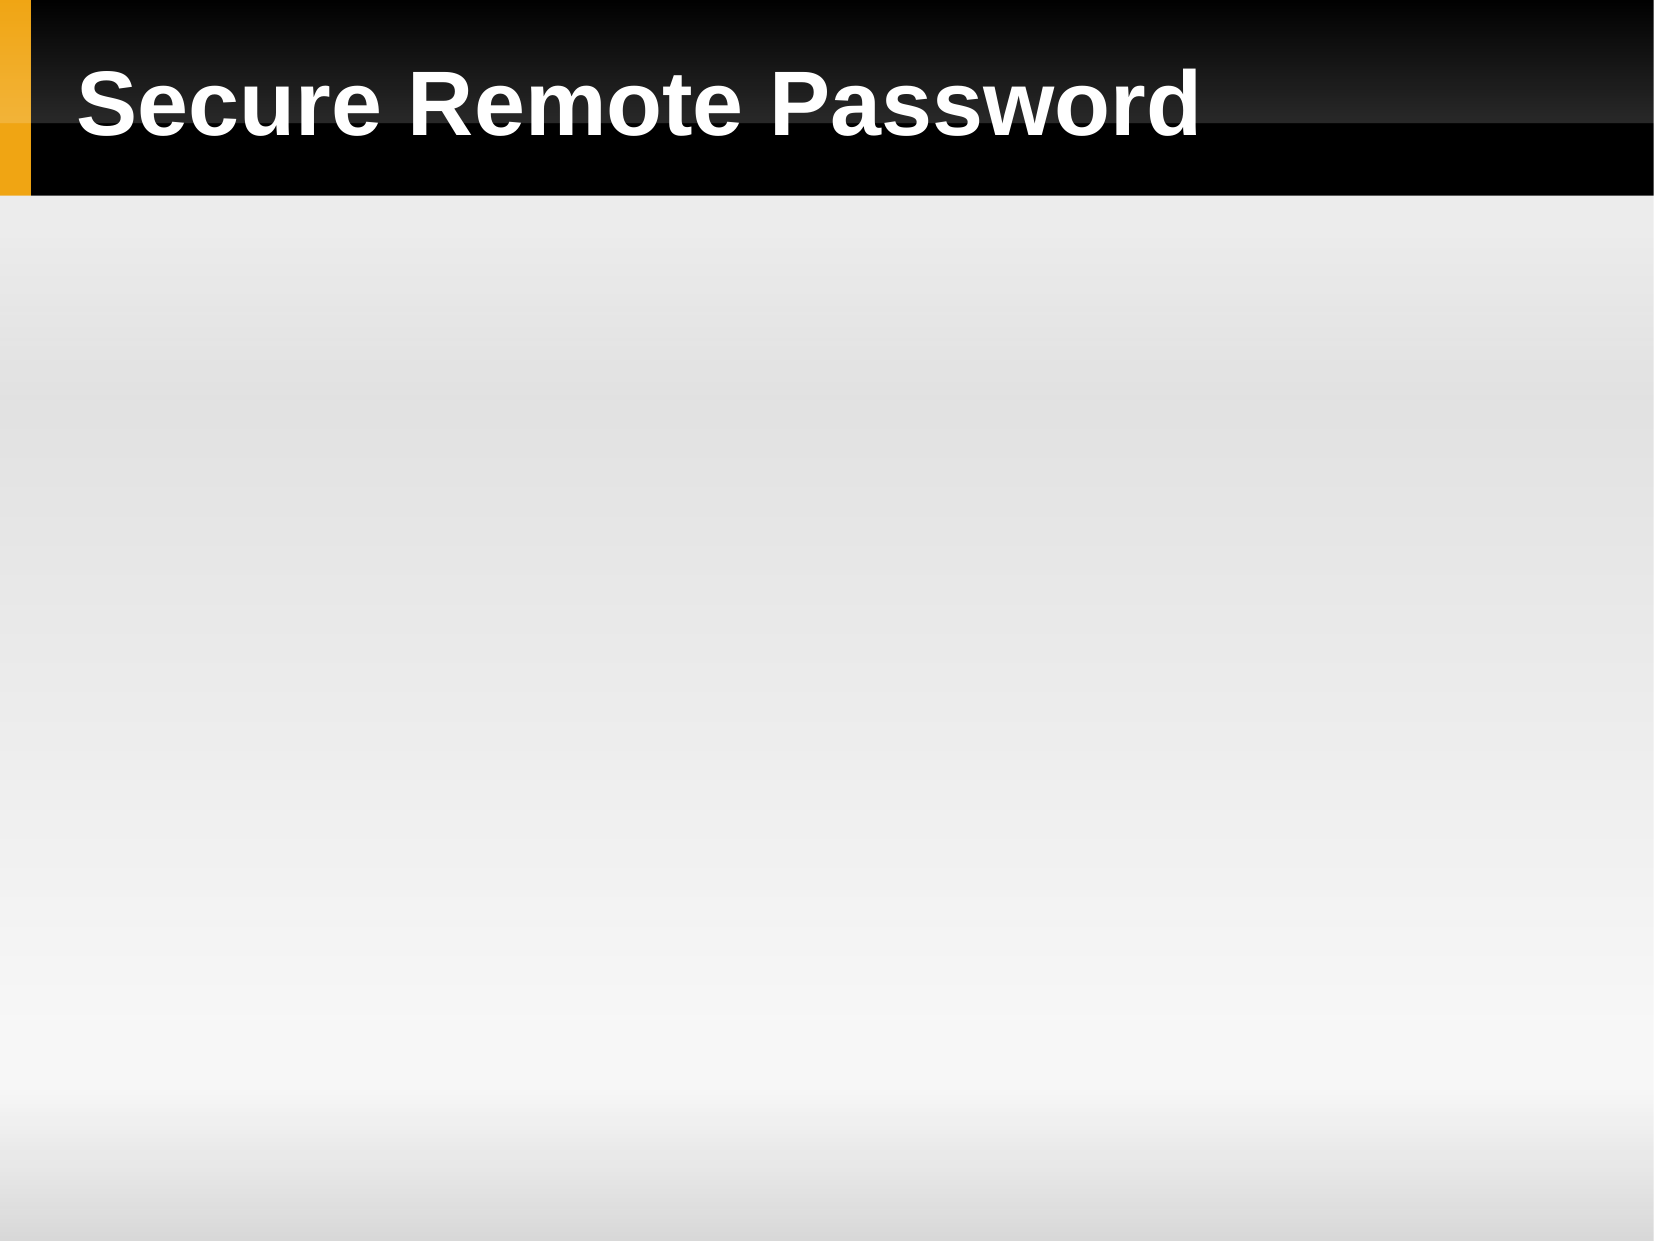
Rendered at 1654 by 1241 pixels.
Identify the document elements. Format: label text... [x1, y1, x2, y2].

title Secure Remote Password [76, 0, 1565, 208]
picture [0, 0, 1654, 1241]
